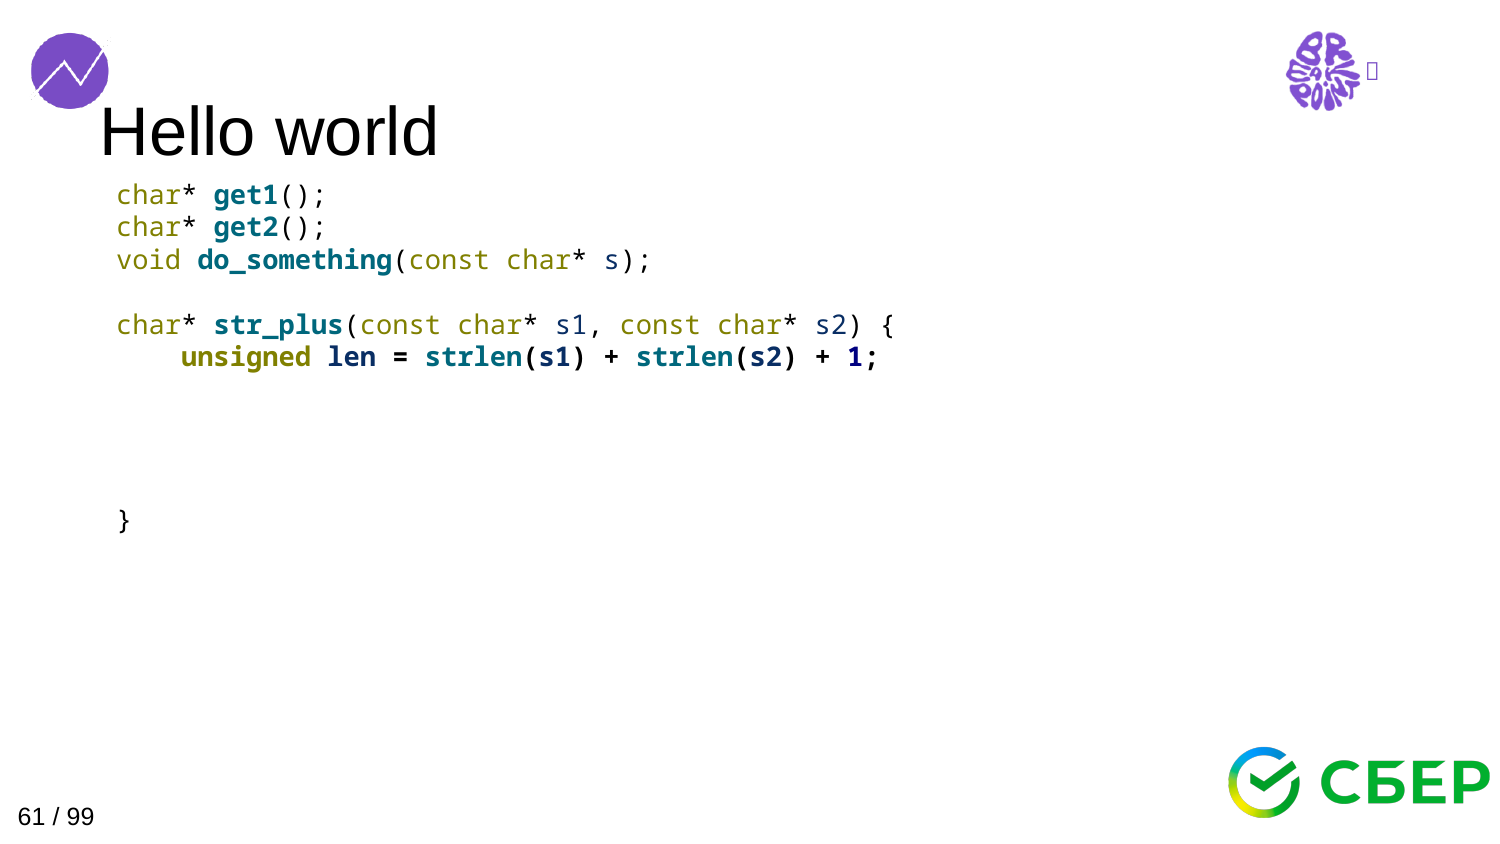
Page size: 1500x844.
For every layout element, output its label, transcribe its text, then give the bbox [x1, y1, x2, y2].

picture [1221, 740, 1497, 824]
picture [28, 27, 111, 111]
title Hello world [92, 81, 1386, 185]
text_box <number> / 99 [2, 795, 632, 839]
text_box char* get1(); char* get2(); void do_something(const char* s); char* str_plus(const char* s1, const char* s2) { unsigned len = strlen(s1) + strlen(s2) + 1; } [101, 169, 1404, 794]
text_box 🐙 [1364, 36, 1489, 107]
picture [1274, 17, 1372, 81]
